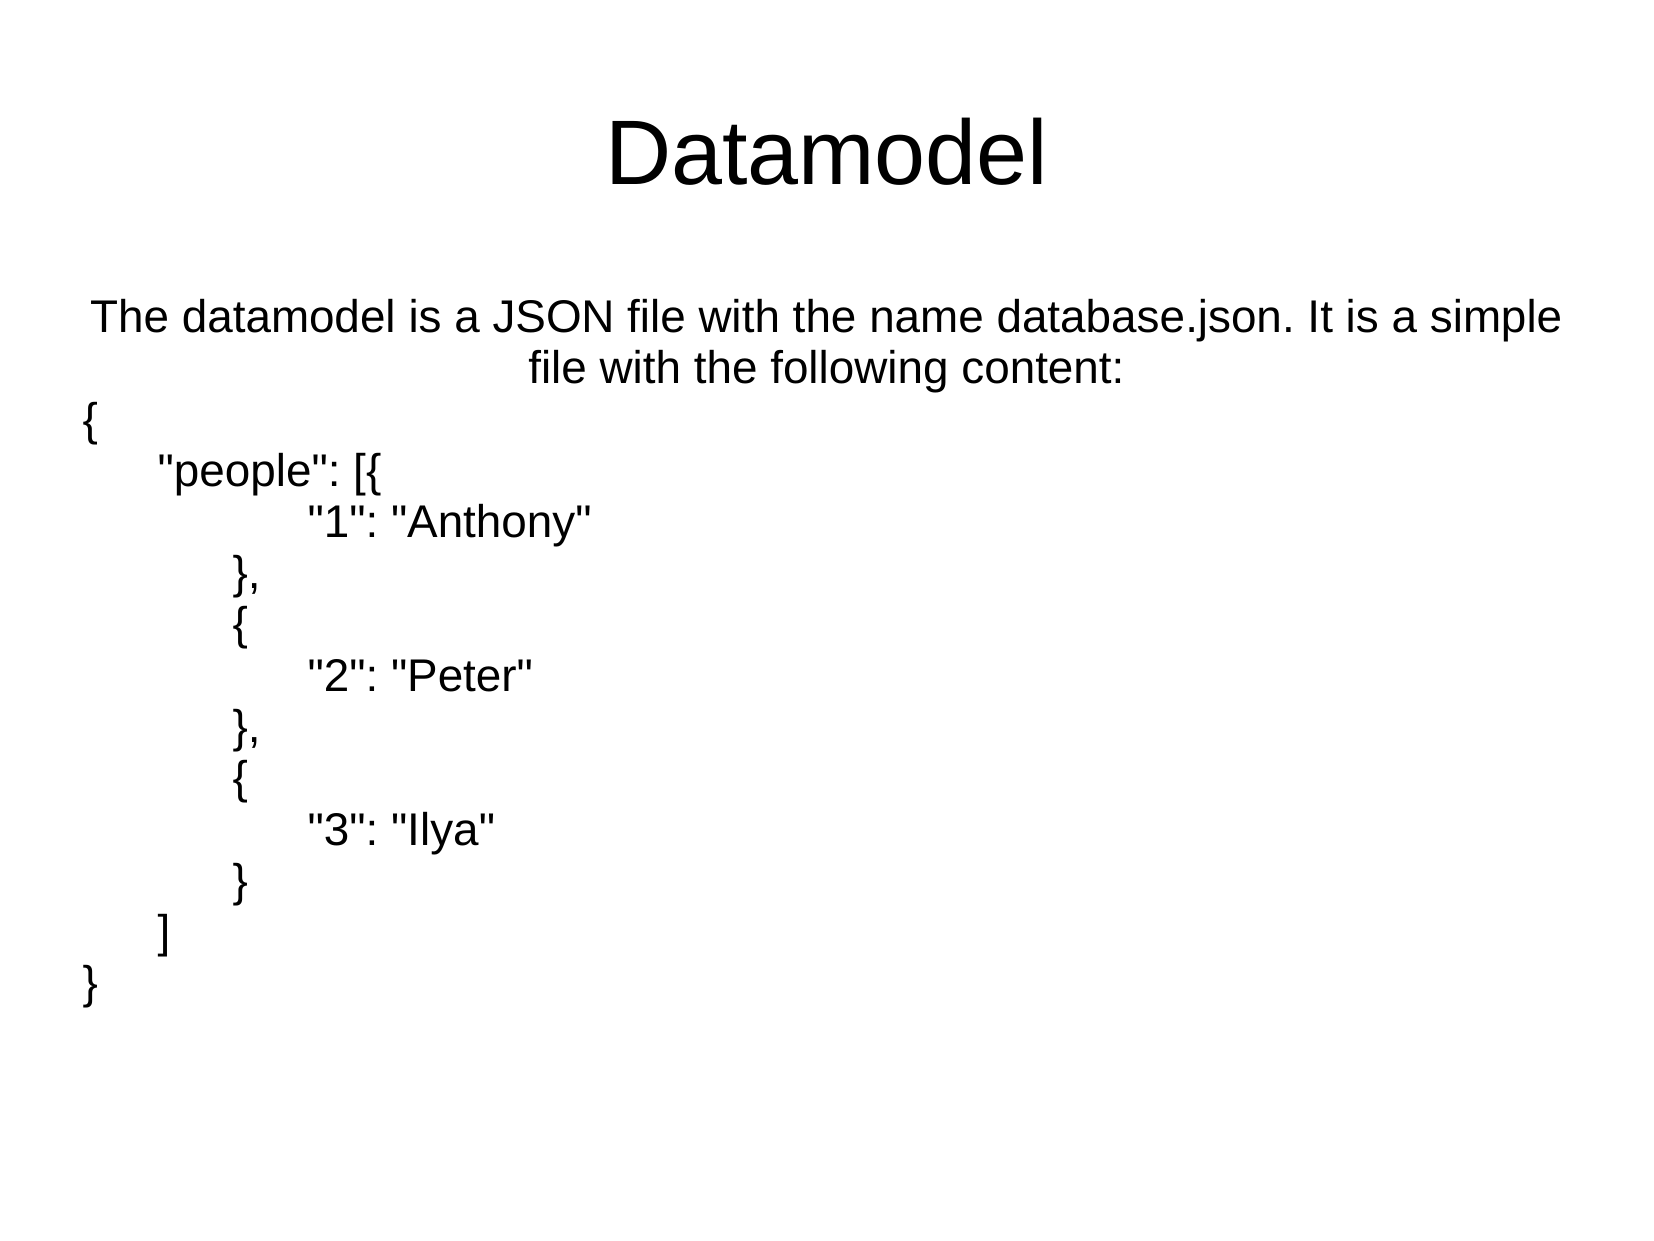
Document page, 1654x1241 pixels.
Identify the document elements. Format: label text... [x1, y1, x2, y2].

title Datamodel [82, 49, 1571, 257]
subtitle The datamodel is a JSON file with the name database.json. It is a simple file with the following content: { "people": [{ "1": "Anthony" }, { "2": "Peter" }, { "3": "Ilya" } ] } [82, 290, 1571, 1010]
